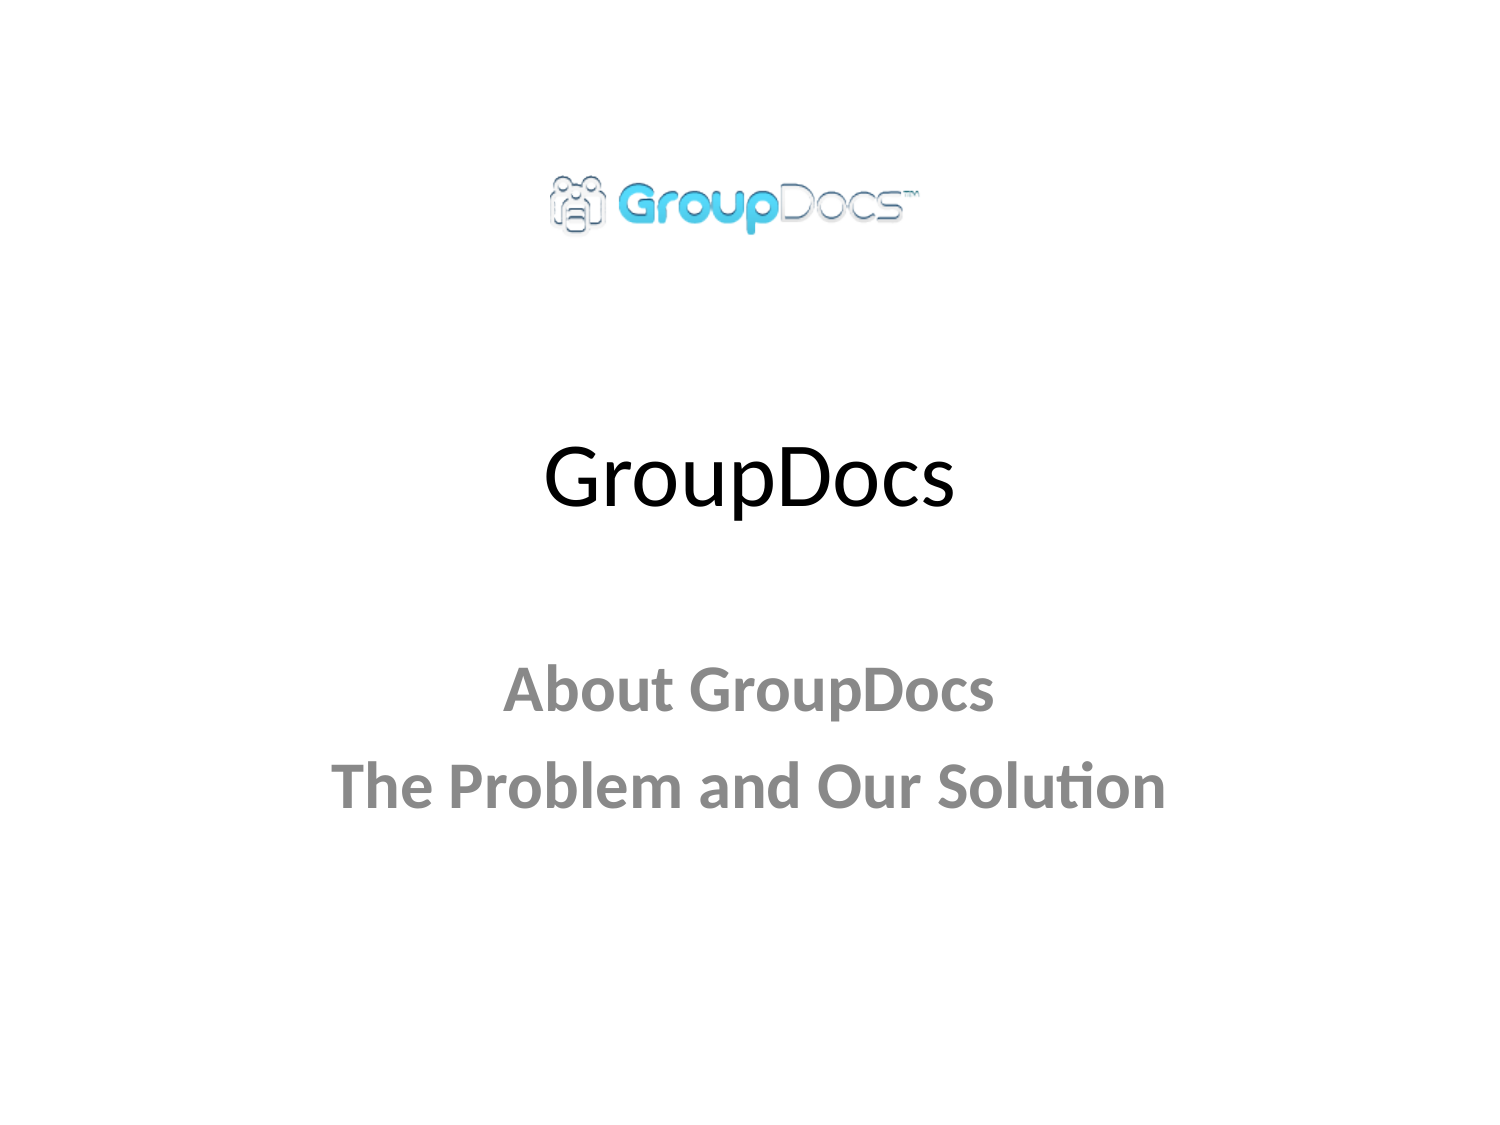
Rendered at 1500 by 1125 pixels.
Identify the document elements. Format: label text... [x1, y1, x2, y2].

picture [550, 175, 922, 240]
subtitle About GroupDocs The Problem and Our Solution [225, 637, 1276, 925]
title GroupDocs [112, 349, 1388, 591]
